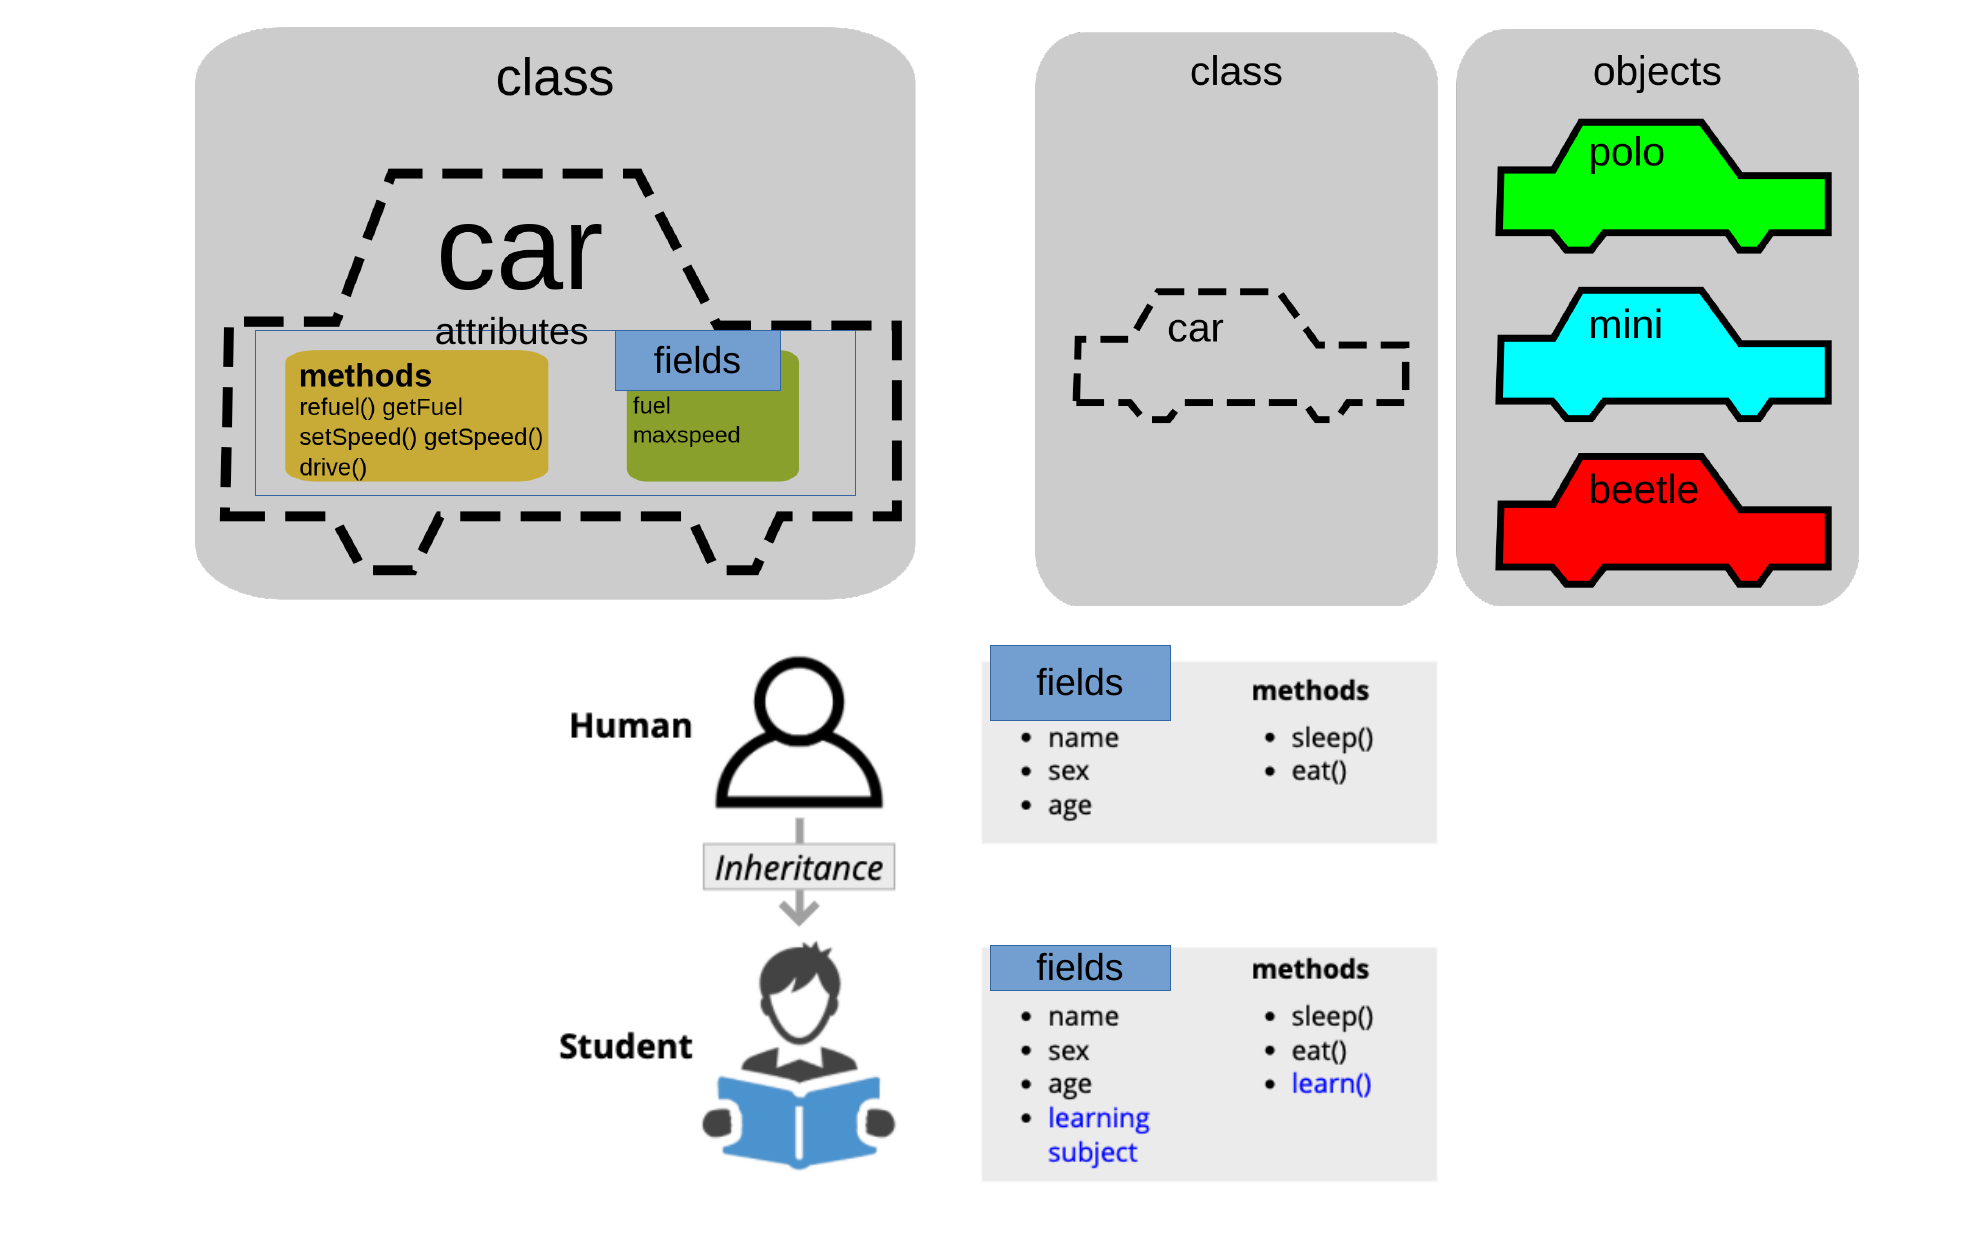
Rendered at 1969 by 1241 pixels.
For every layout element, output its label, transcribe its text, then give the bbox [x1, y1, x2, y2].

text_box fields [990, 945, 1171, 991]
text_box fields [615, 331, 781, 391]
text_box attributes [420, 303, 751, 361]
picture [1035, 29, 1859, 606]
picture [195, 27, 916, 601]
picture [525, 644, 1449, 1199]
text_box fields [990, 645, 1171, 721]
